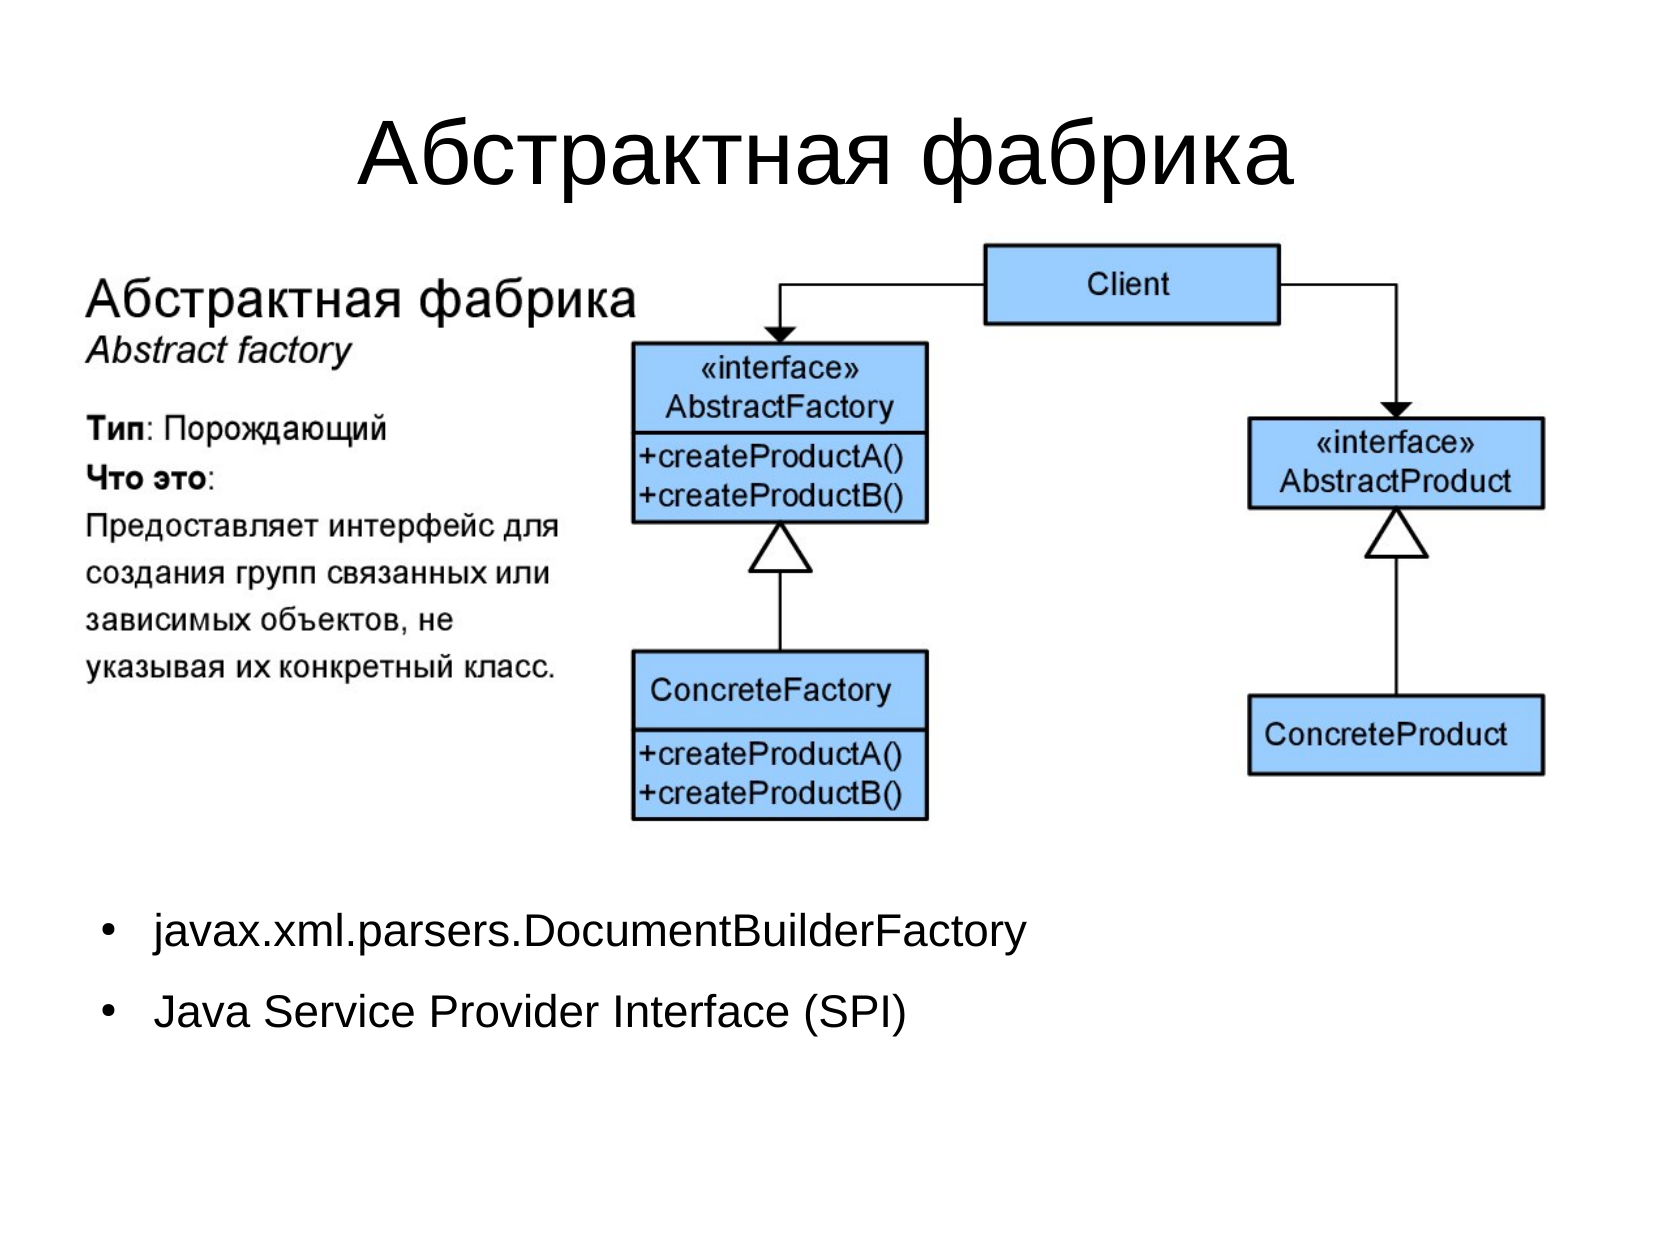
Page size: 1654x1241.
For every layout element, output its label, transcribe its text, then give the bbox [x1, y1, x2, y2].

picture [45, 213, 1572, 859]
list javax.xml.parsers.DocumentBuilderFactory Java Service Provider Interface (SPI) [82, 904, 1571, 1075]
title Абстрактная фабрика [82, 49, 1571, 213]
